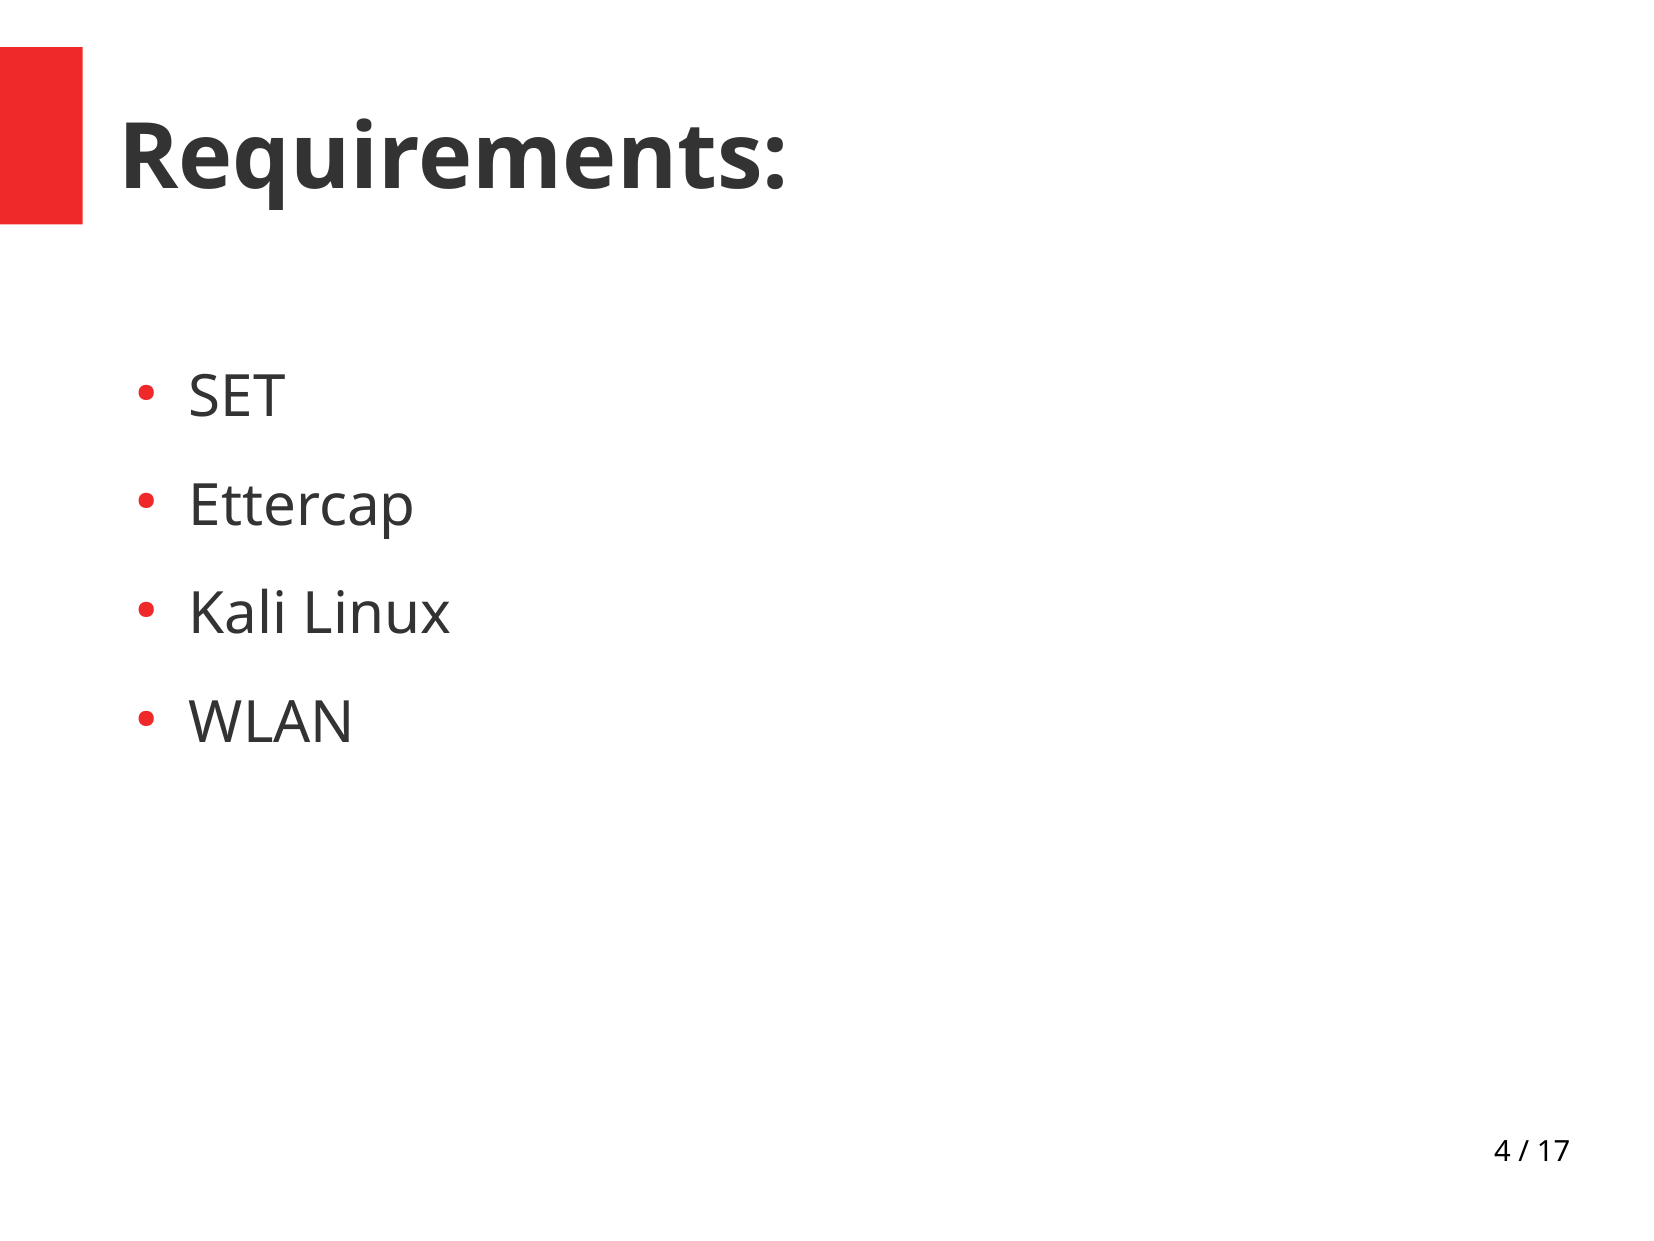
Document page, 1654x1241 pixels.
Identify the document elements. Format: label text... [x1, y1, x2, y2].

title Requirements: [118, 49, 1571, 257]
list SET Ettercap Kali Linux WLAN [118, 354, 1535, 1074]
